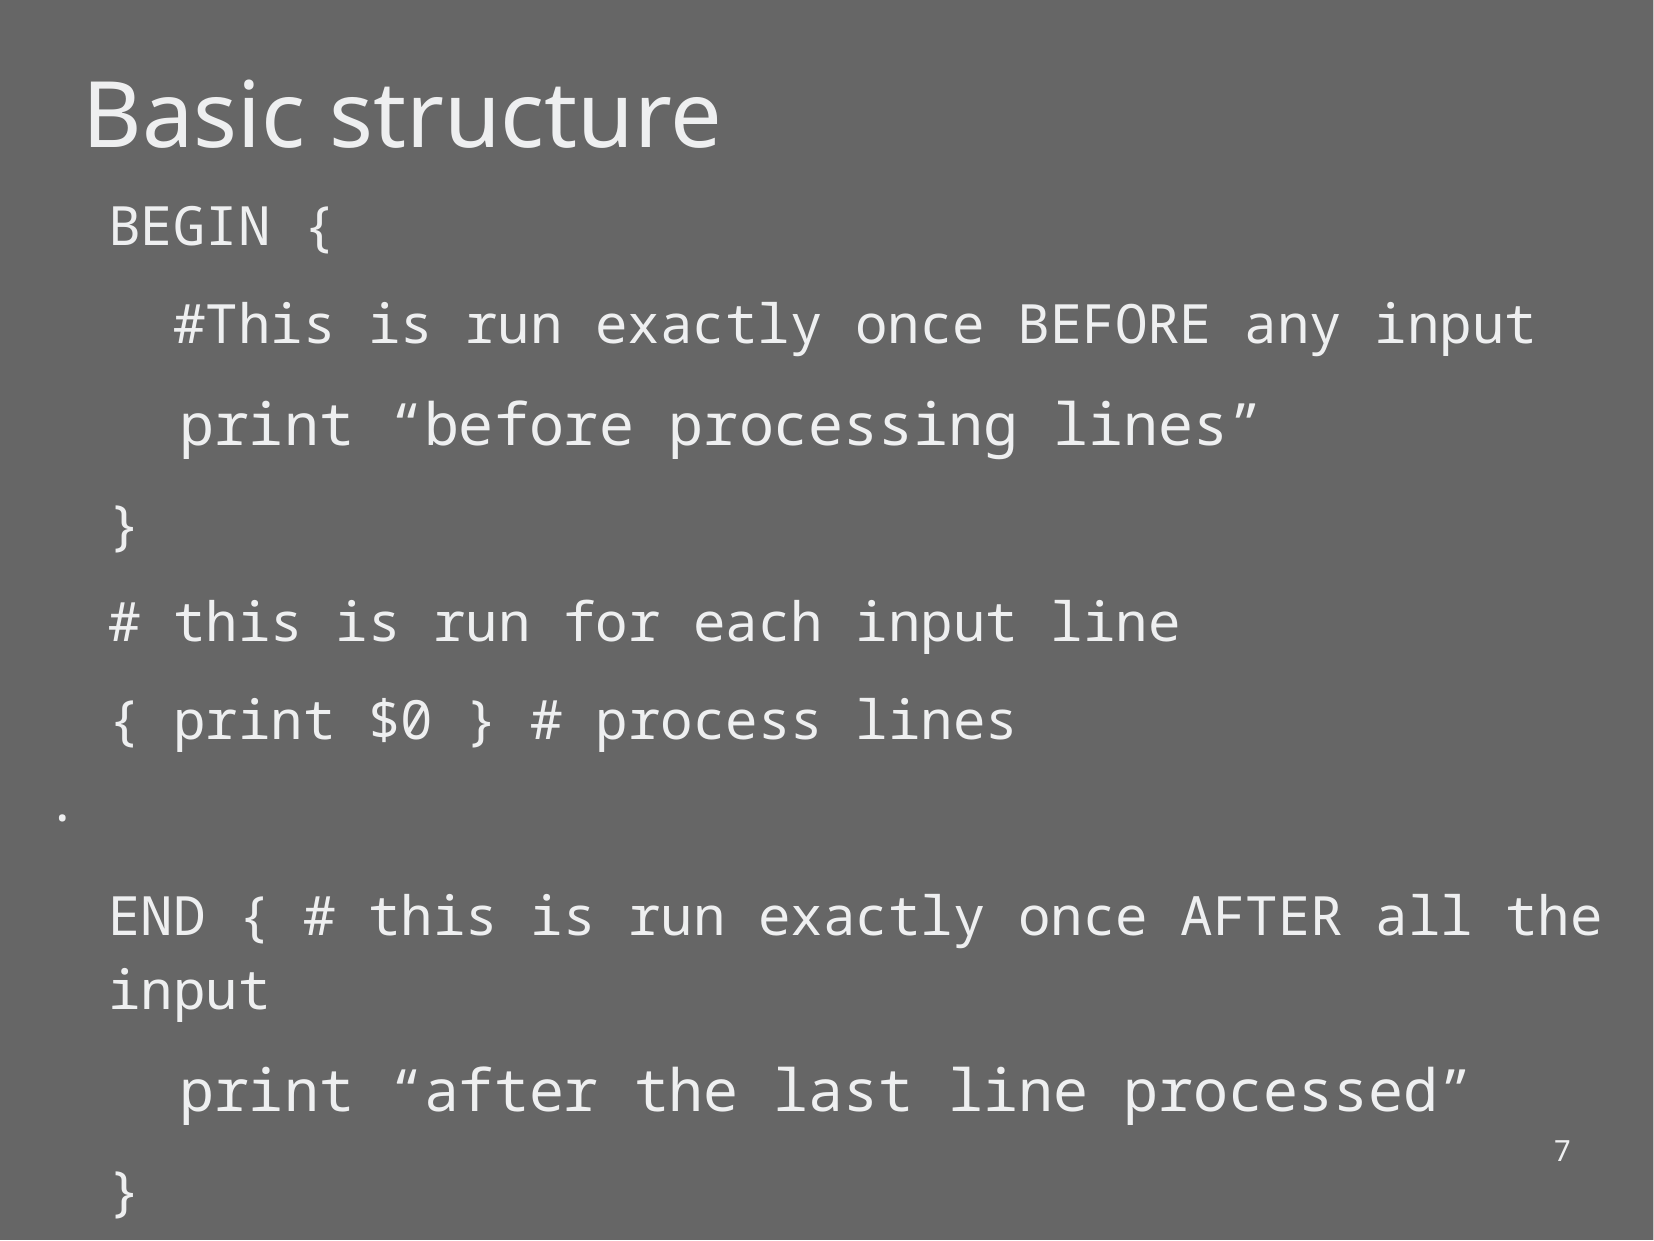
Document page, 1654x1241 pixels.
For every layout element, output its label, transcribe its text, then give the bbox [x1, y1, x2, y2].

title Basic structure [82, 37, 1571, 187]
list BEGIN { #This is run exactly once BEFORE any input print “before processing lines” } # this is run for each input line { print $0 } # process lines END { # this is run exactly once AFTER all the input print “after the last line processed” } #This just prints the input with the two lines before and after [37, 187, 1654, 1235]
